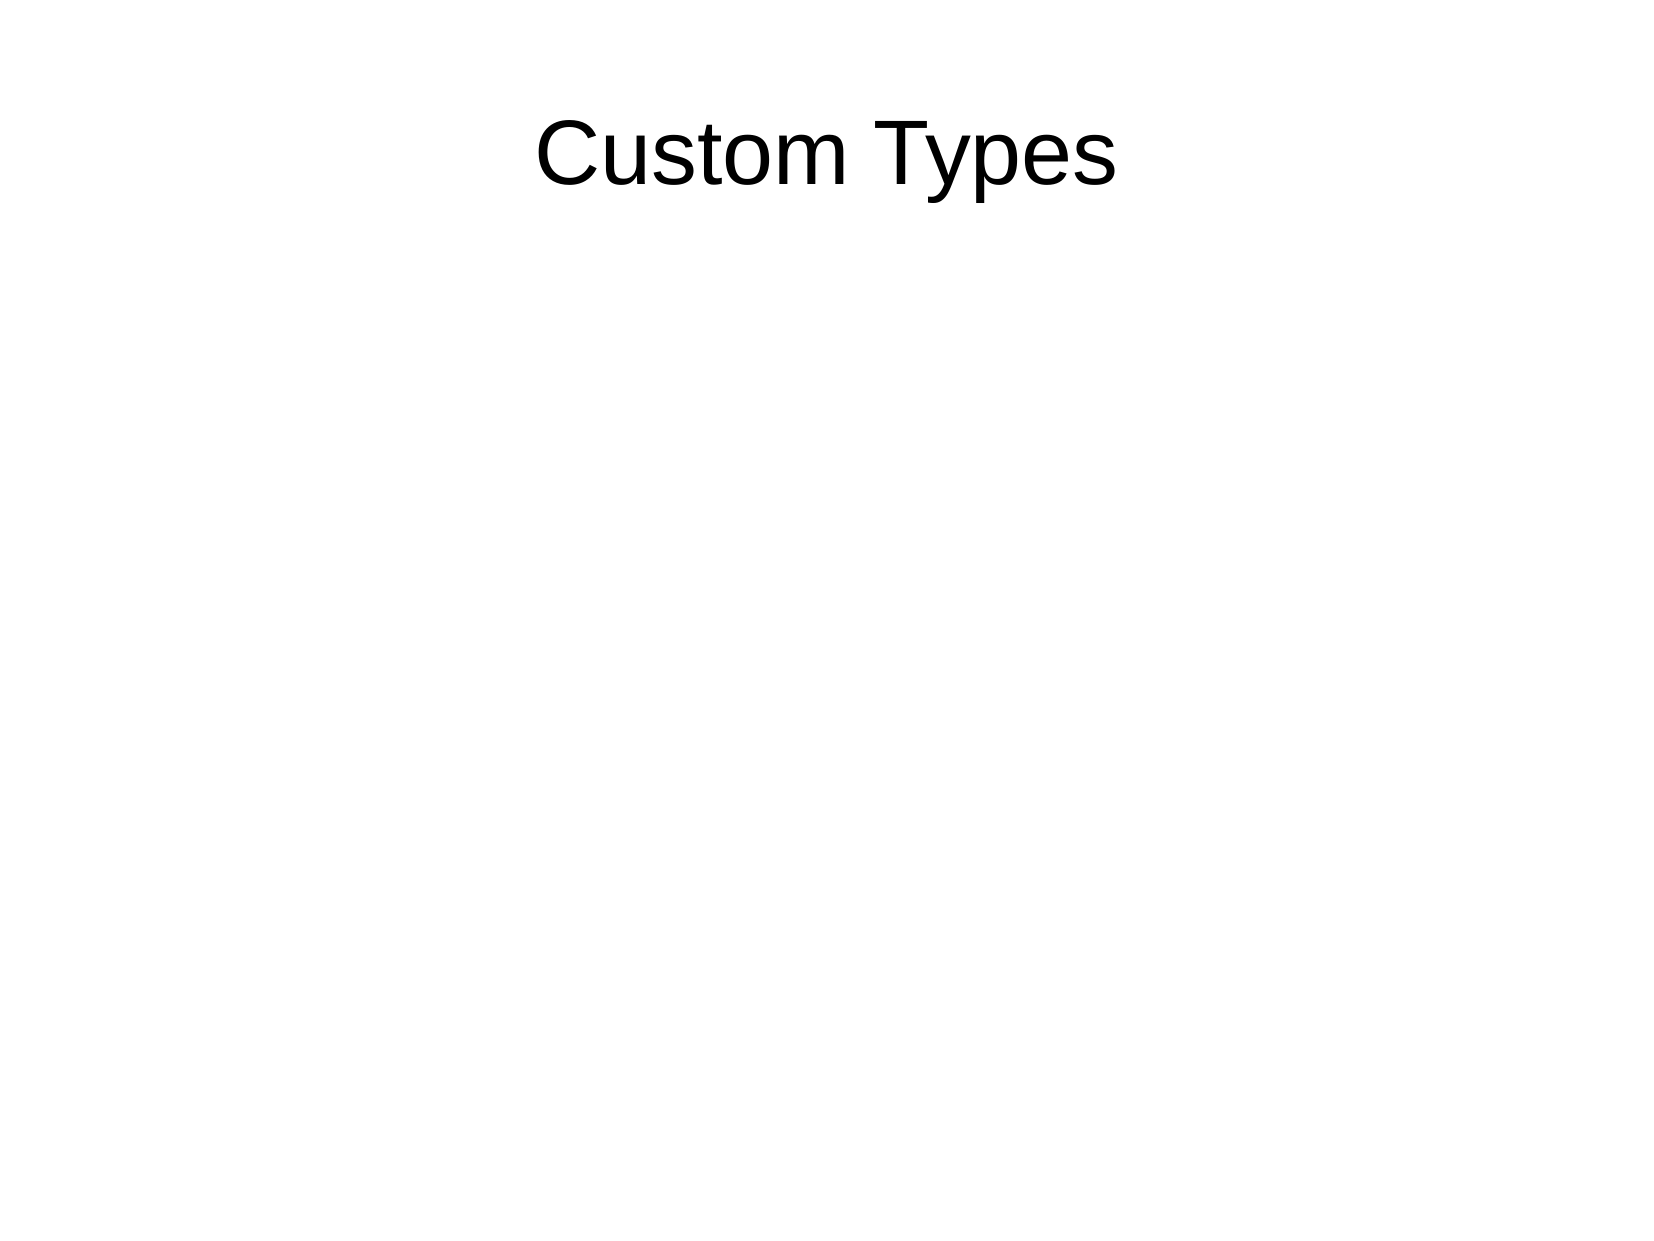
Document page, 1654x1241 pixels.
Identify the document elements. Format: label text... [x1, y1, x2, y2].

title Custom Types [82, 49, 1571, 257]
